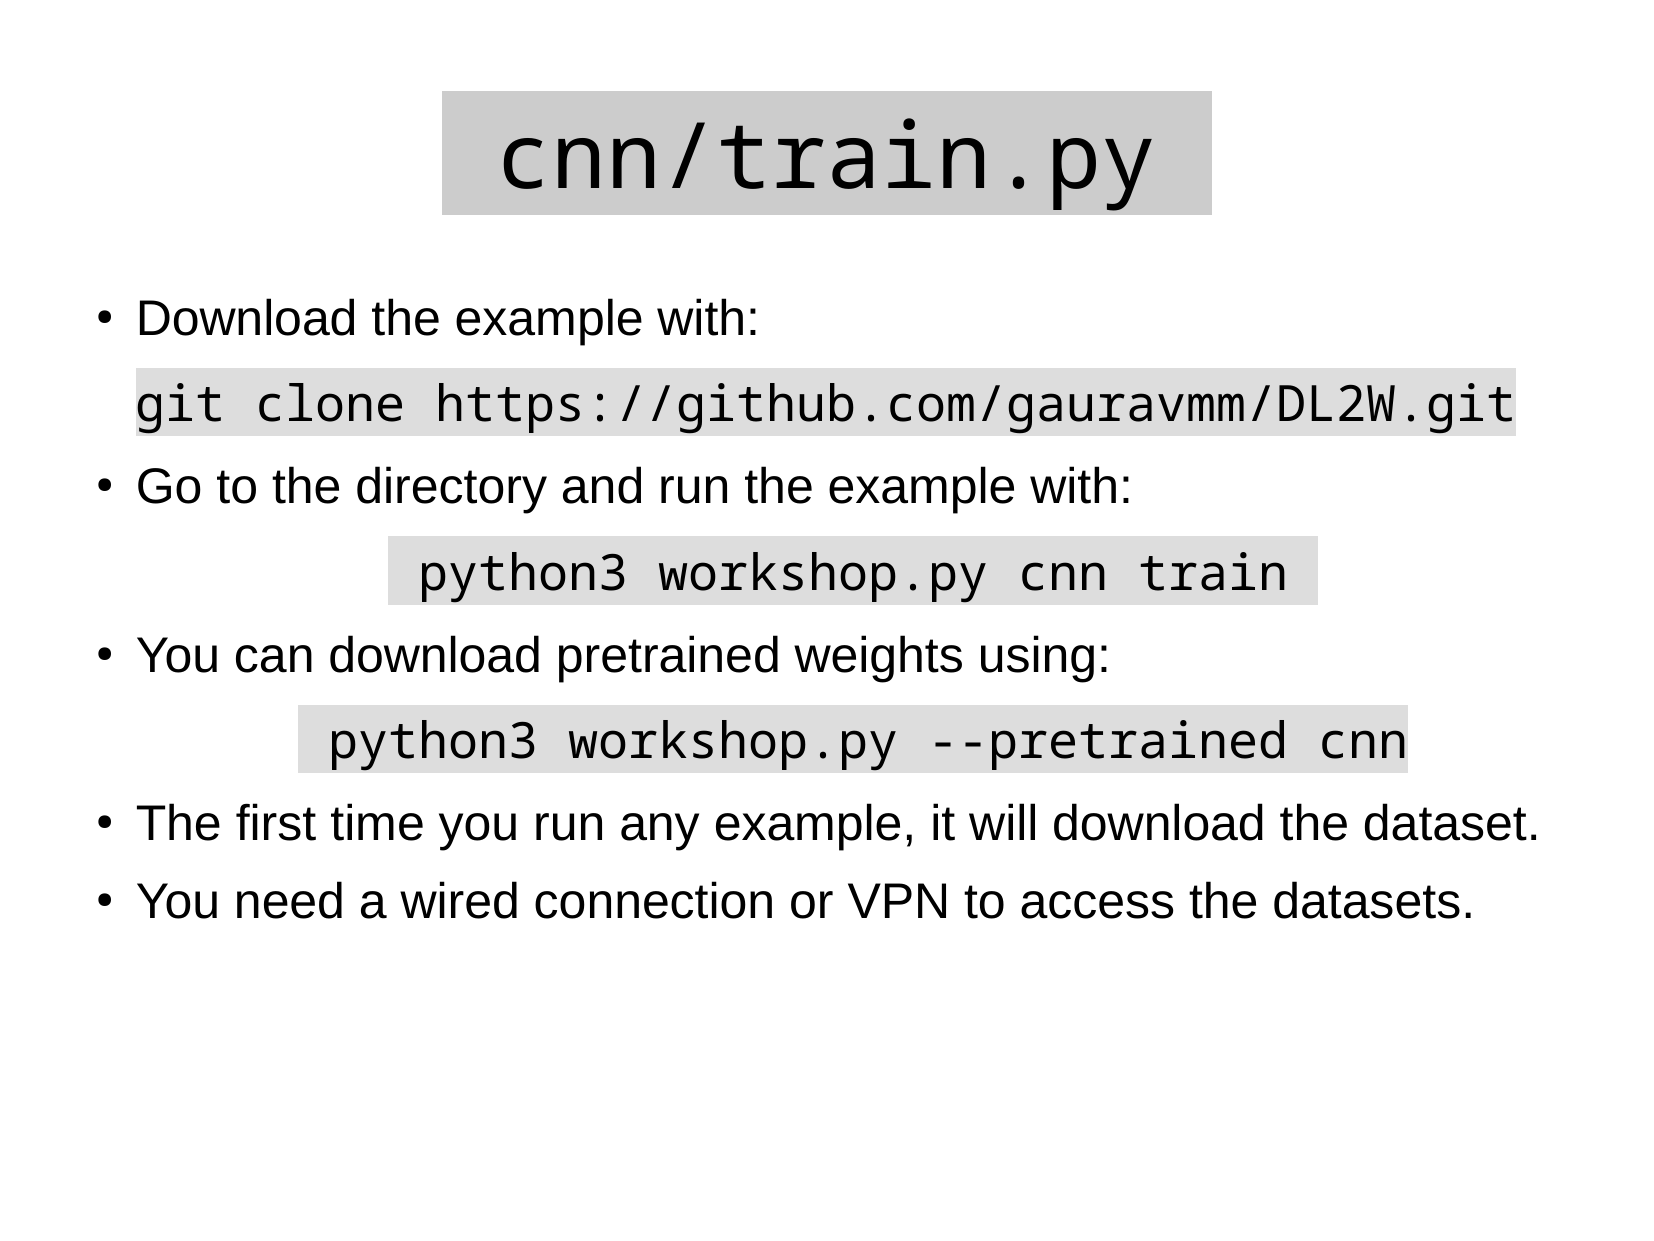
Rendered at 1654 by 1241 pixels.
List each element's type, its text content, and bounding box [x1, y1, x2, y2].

list Download the example with: git clone https://github.com/gauravmm/DL2W.git Go to the directory and run the example with: python3 workshop.py cnn train You can download pretrained weights using: python3 workshop.py --pretrained cnn The first time you run any example, it will download the dataset. You need a wired connection or VPN to access the datasets. [82, 290, 1571, 1010]
title cnn/train.py [82, 49, 1571, 257]
